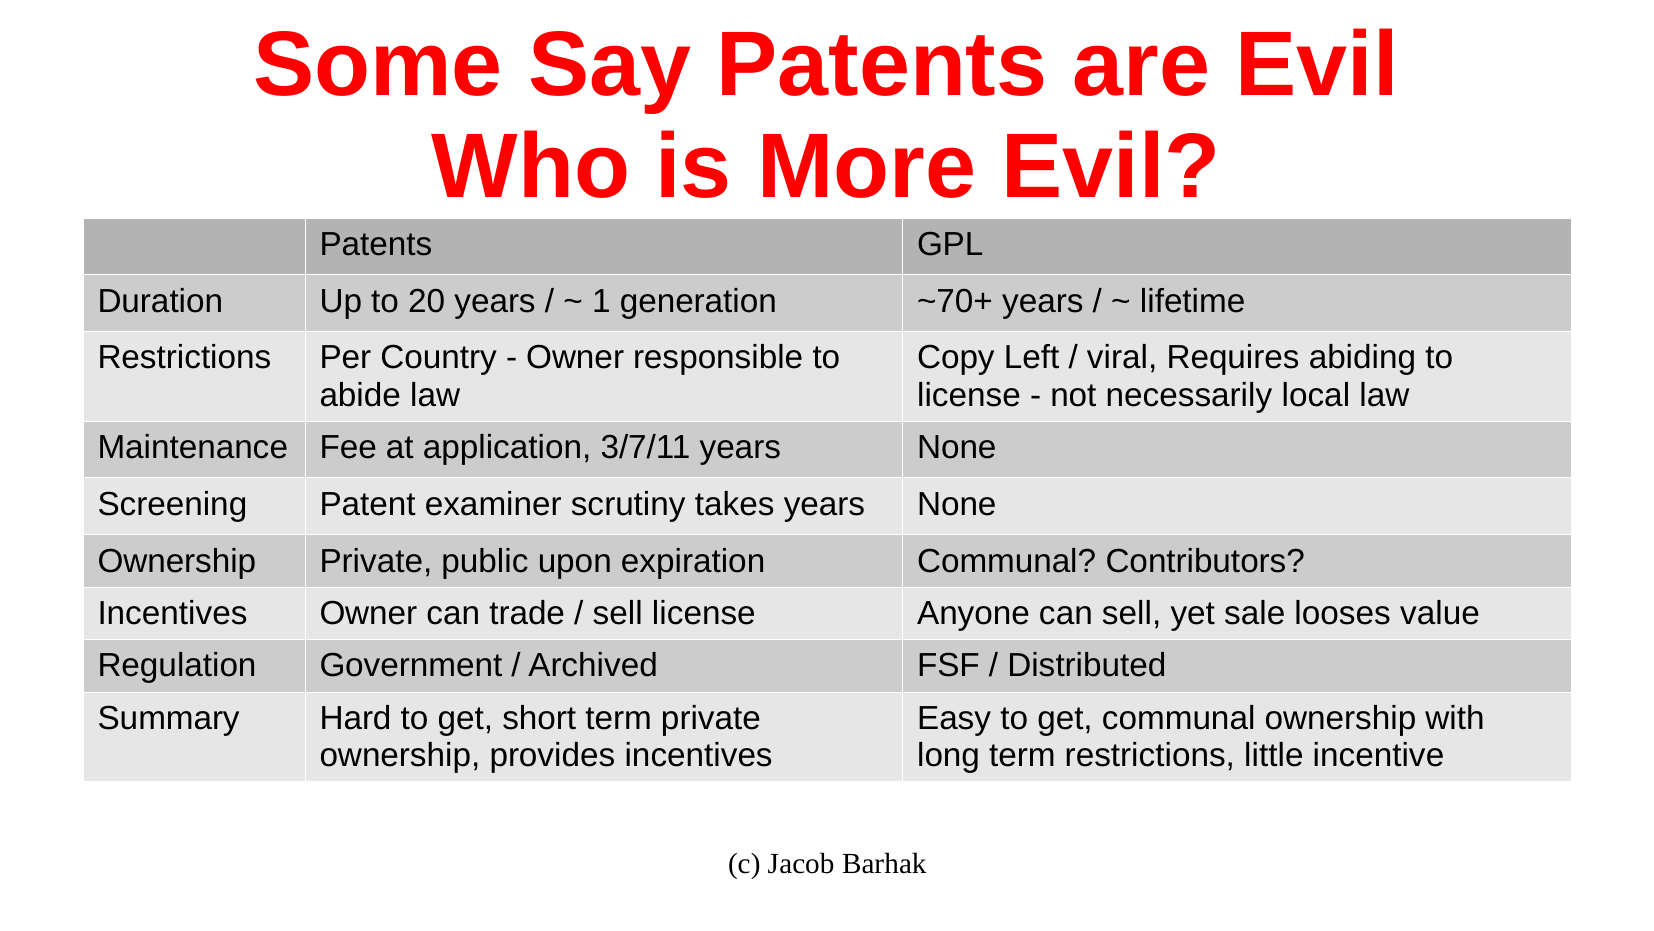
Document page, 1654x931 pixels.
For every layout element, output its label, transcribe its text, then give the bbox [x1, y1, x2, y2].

table_cell Duration [84, 275, 305, 331]
table_cell Government / Archived [306, 640, 902, 692]
table_cell None [903, 478, 1571, 534]
table_cell Owner can trade / sell license [306, 588, 902, 639]
table_cell Maintenance [84, 422, 305, 477]
table_cell Ownership [84, 535, 305, 587]
table_cell Screening [84, 478, 305, 534]
table_header Patents [306, 219, 902, 274]
table_cell Up to 20 years / ~ 1 generation [306, 275, 902, 331]
table_header [84, 219, 305, 274]
table_cell Fee at application, 3/7/11 years [306, 422, 902, 477]
table_cell Patent examiner scrutiny takes years [306, 478, 902, 534]
table_cell Regulation [84, 640, 305, 692]
table_cell Per Country - Owner responsible to abide law [306, 332, 902, 421]
table_cell ~70+ years / ~ lifetime [903, 275, 1571, 331]
table_cell Restrictions [84, 332, 305, 421]
table_cell Easy to get, communal ownership with long term restrictions, little incentive [903, 693, 1571, 781]
table_cell Summary [84, 693, 305, 781]
table_cell Communal? Contributors? [903, 535, 1571, 587]
table_cell FSF / Distributed [903, 640, 1571, 692]
table_cell Private, public upon expiration [306, 535, 902, 587]
table_cell Incentives [84, 588, 305, 639]
table_cell Hard to get, short term private ownership, provides incentives [306, 693, 902, 781]
title Some Say Patents are Evil Who is More Evil? [82, 12, 1571, 218]
table_header GPL [903, 219, 1571, 274]
table_cell None [903, 422, 1571, 477]
table_cell Anyone can sell, yet sale looses value [903, 588, 1571, 639]
table_cell Copy Left / viral, Requires abiding to license - not necessarily local law [903, 332, 1571, 421]
